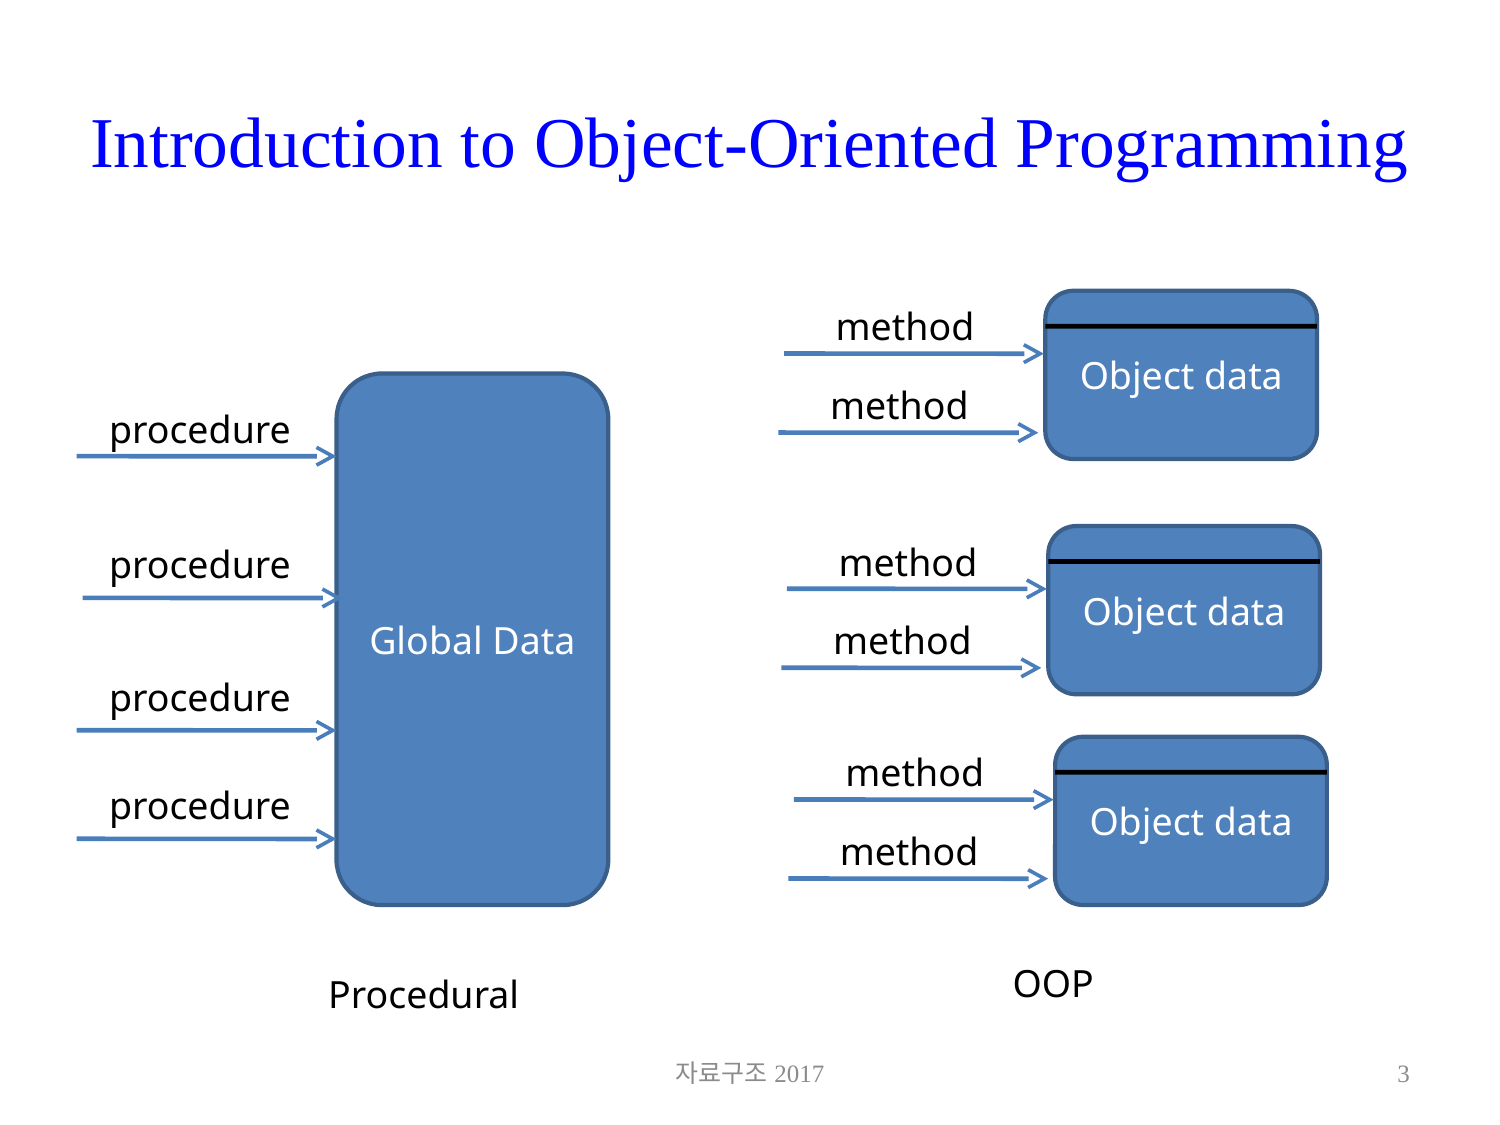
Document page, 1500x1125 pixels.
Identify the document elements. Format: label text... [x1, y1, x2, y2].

text_box Object data [1056, 736, 1327, 769]
text_box procedure [94, 398, 319, 459]
text_box method [820, 295, 1046, 356]
text_box method [818, 610, 1043, 670]
text_box Object data [1045, 290, 1318, 460]
text_box method [815, 374, 1040, 435]
text_box procedure [94, 666, 319, 727]
text_box method [830, 741, 1056, 802]
text_box Object data [1055, 775, 1327, 906]
slide_number <숫자> [1074, 1042, 1425, 1103]
text_box procedure [94, 533, 319, 594]
footer 자료구조 2017 [512, 1042, 988, 1103]
text_box Procedural [313, 964, 597, 1024]
text_box method [825, 820, 1050, 881]
title Introduction to Object-Oriented Programming [75, 45, 1425, 233]
text_box Object data [1048, 526, 1321, 695]
text_box method [823, 531, 1049, 591]
text_box procedure [94, 775, 319, 835]
text_box OOP [998, 952, 1282, 1013]
text_box Global Data [336, 373, 609, 906]
